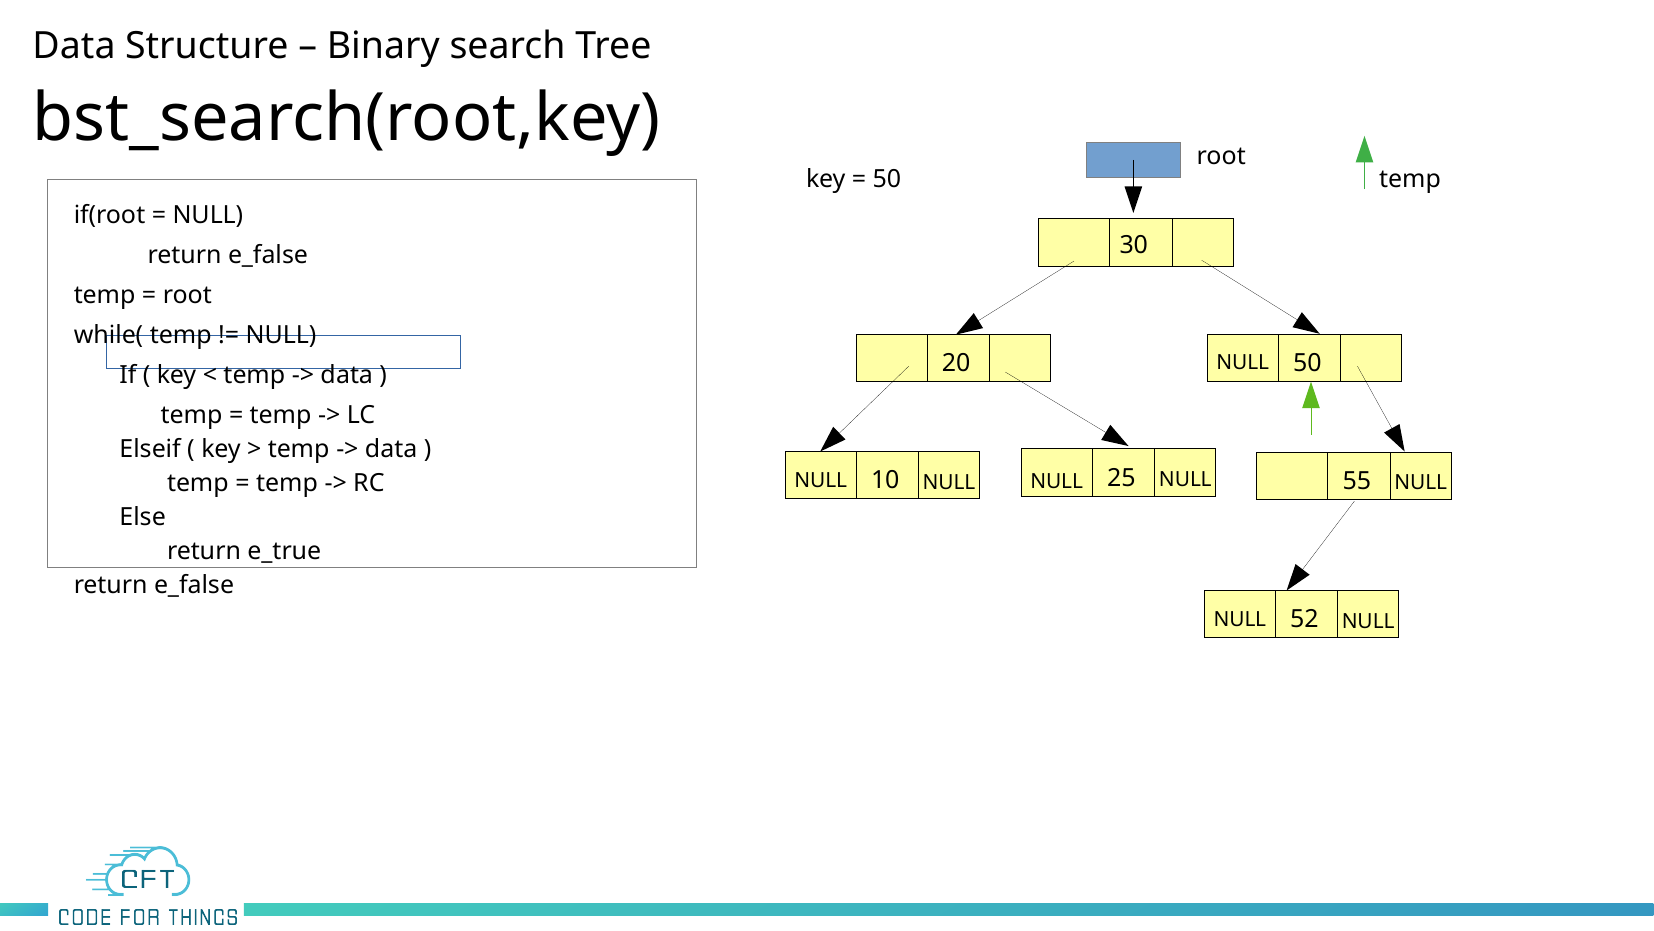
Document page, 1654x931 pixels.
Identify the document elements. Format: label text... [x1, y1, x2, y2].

text_box NULL [1198, 596, 1283, 636]
text_box [1338, 590, 1399, 598]
picture [59, 846, 237, 925]
text_box root [1181, 130, 1262, 175]
text_box [990, 334, 1051, 382]
text_box [1038, 218, 1109, 267]
text_box NULL [779, 457, 785, 497]
text_box [1021, 448, 1092, 458]
text_box [785, 451, 856, 457]
text_box key = 50 [791, 153, 945, 198]
text_box temp [1364, 153, 1460, 198]
text_box [1086, 142, 1181, 178]
text_box [1173, 218, 1234, 267]
text_box NULL [1144, 456, 1228, 496]
text_box [1256, 452, 1327, 500]
text_box [856, 334, 927, 382]
text_box NULL [1379, 460, 1464, 500]
text_box [1155, 448, 1216, 456]
text_box if(root = NULL) return e_false temp = root while( temp != NULL) If ( key < temp -> data ) temp = temp -> LC Elseif ( key > temp -> data ) temp = temp -> RC Else return e_true return e_false [59, 189, 556, 556]
text_box [1341, 334, 1402, 382]
text_box [1204, 590, 1275, 596]
text_box [1110, 218, 1172, 267]
text_box NULL [1201, 340, 1286, 380]
text_box 50 [1278, 337, 1341, 382]
text_box [919, 451, 980, 459]
text_box [47, 179, 697, 568]
text_box 52 [1275, 593, 1338, 638]
text_box [1391, 452, 1452, 460]
title Data Structure – Binary search Tree bst_search(root,key) [32, 12, 1184, 166]
text_box 55 [1327, 455, 1390, 500]
text_box 10 [856, 454, 918, 499]
text_box NULL [908, 459, 992, 499]
text_box 20 [927, 337, 989, 382]
text_box NULL [1015, 458, 1100, 498]
text_box 30 [1104, 219, 1167, 264]
text_box NULL [1327, 598, 1411, 638]
text_box [1207, 334, 1278, 340]
text_box 25 [1092, 451, 1155, 497]
